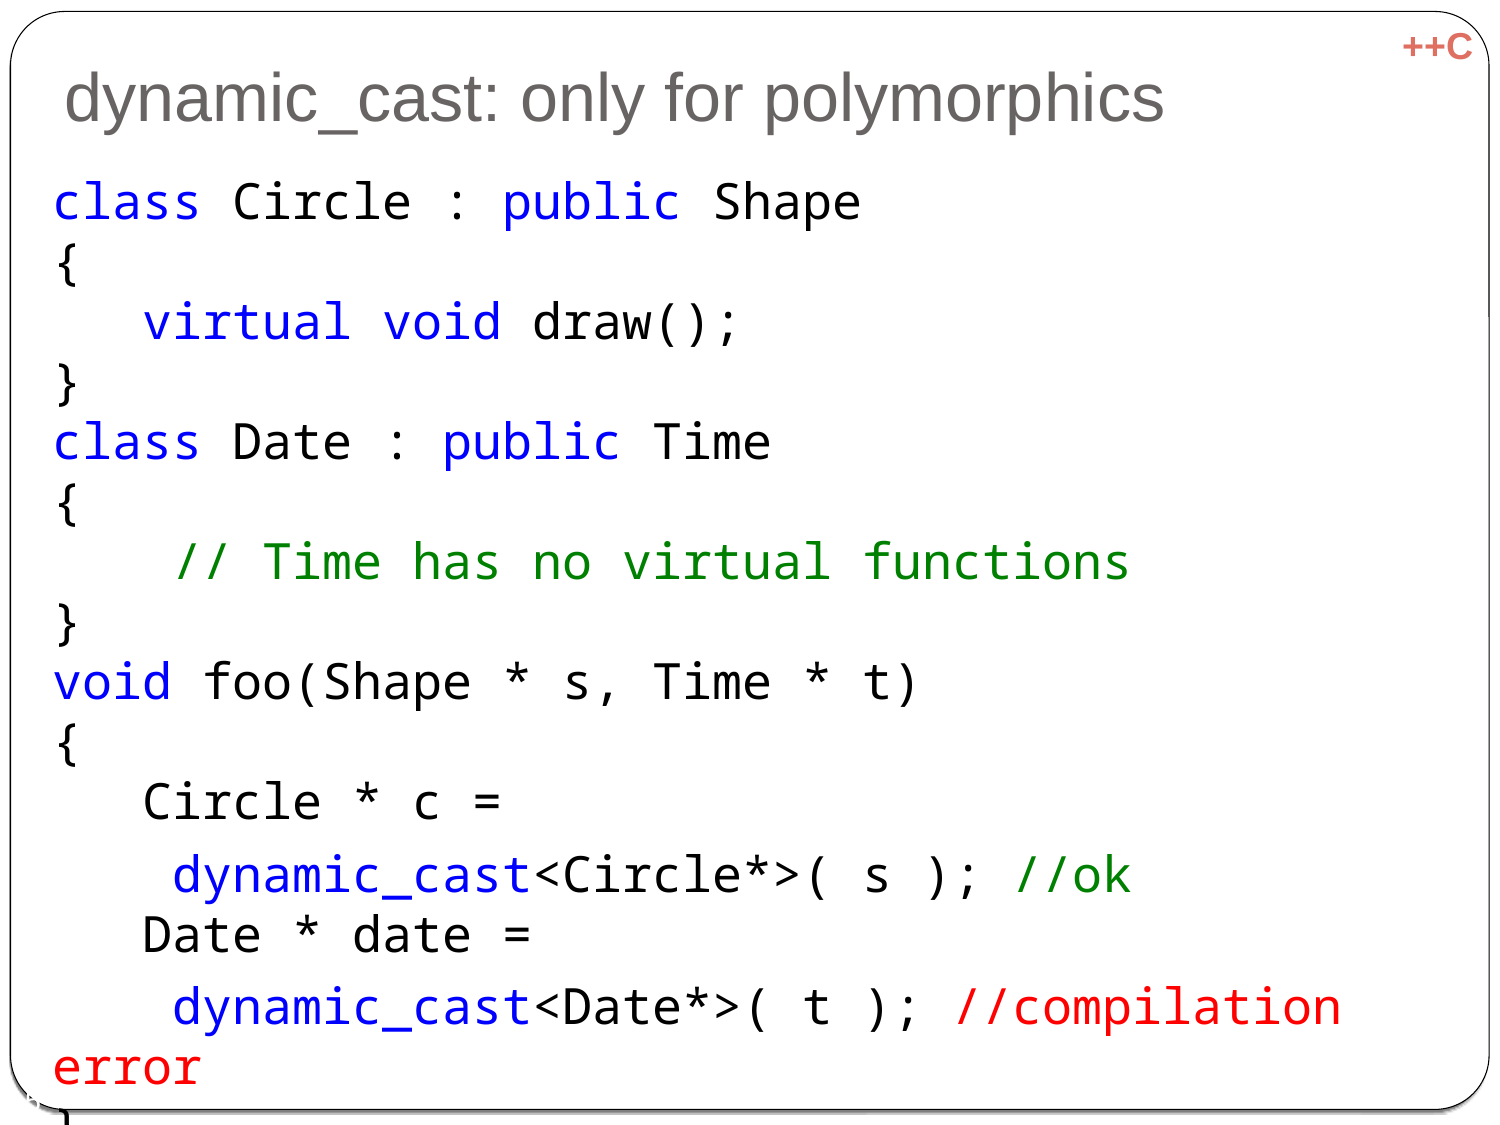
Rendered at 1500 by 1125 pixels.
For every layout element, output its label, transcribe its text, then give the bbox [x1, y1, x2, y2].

list class Circle : public Shape { virtual void draw(); } class Date : public Time { // Time has no virtual functions } void foo(Shape * s, Time * t) { Circle * c = dynamic_cast<Circle*>( s ); //ok Date * date = dynamic_cast<Date*>( t ); //compilation error } [37, 162, 1463, 1088]
slide_number <number> [0, 1074, 50, 1125]
title dynamic_cast: only for polymorphics [50, 45, 1450, 150]
